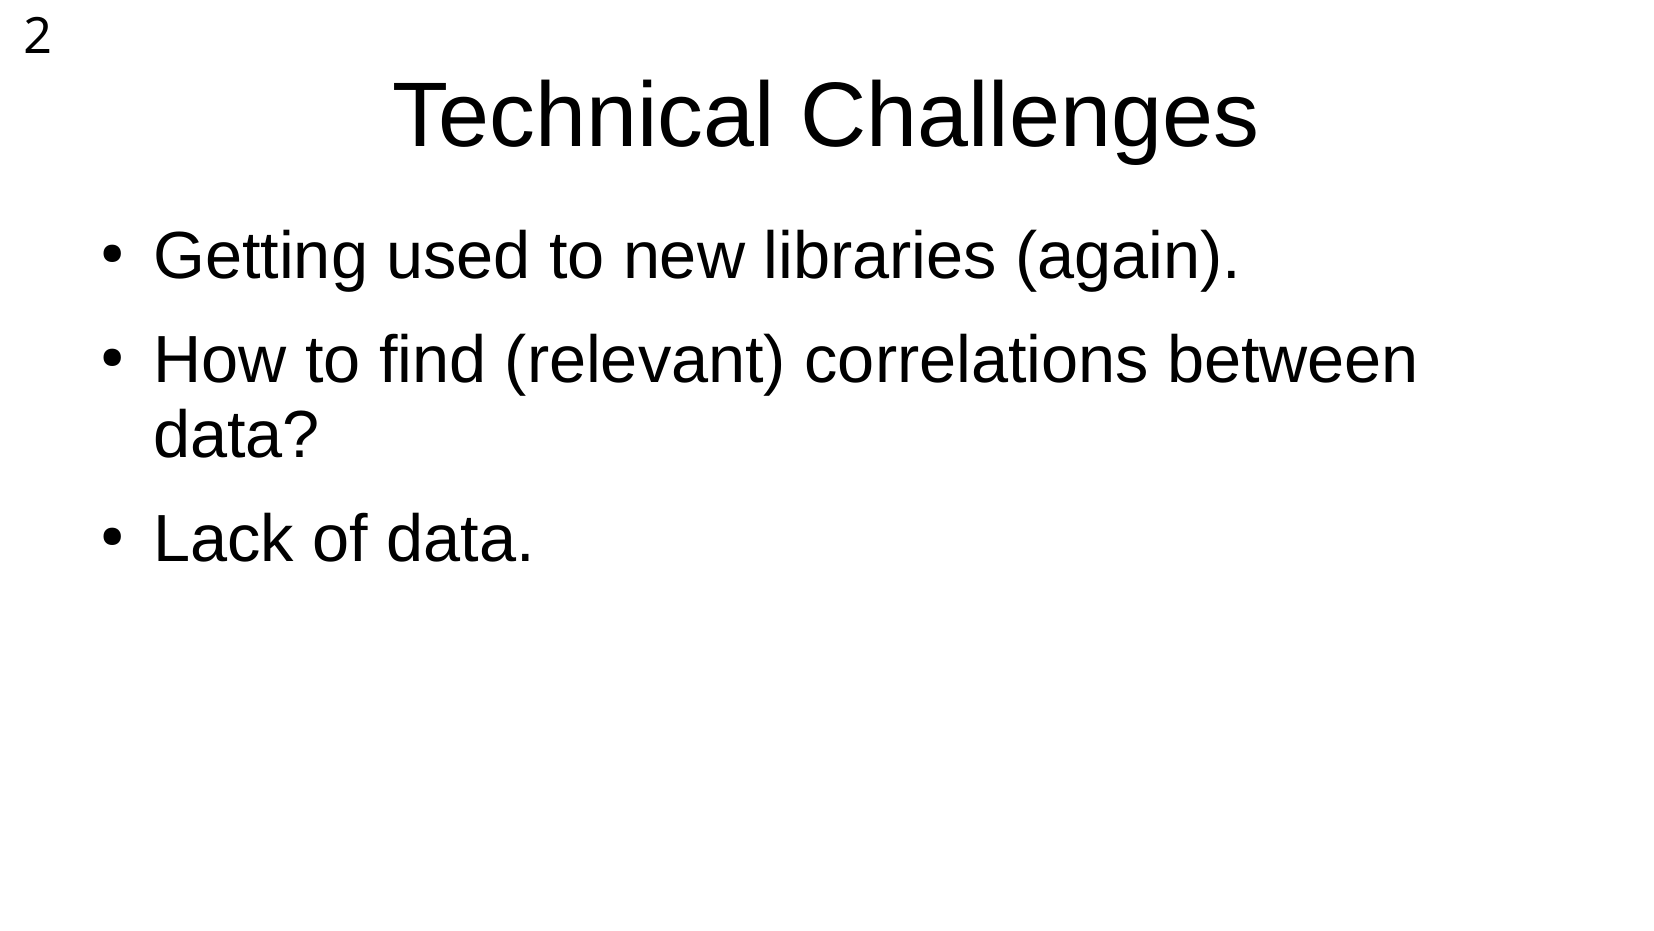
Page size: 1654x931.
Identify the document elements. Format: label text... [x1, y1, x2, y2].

list Getting used to new libraries (again). How to find (relevant) correlations between data? Lack of data. [82, 217, 1571, 758]
text_box 2 [0, 0, 76, 69]
title Technical Challenges [82, 37, 1571, 193]
